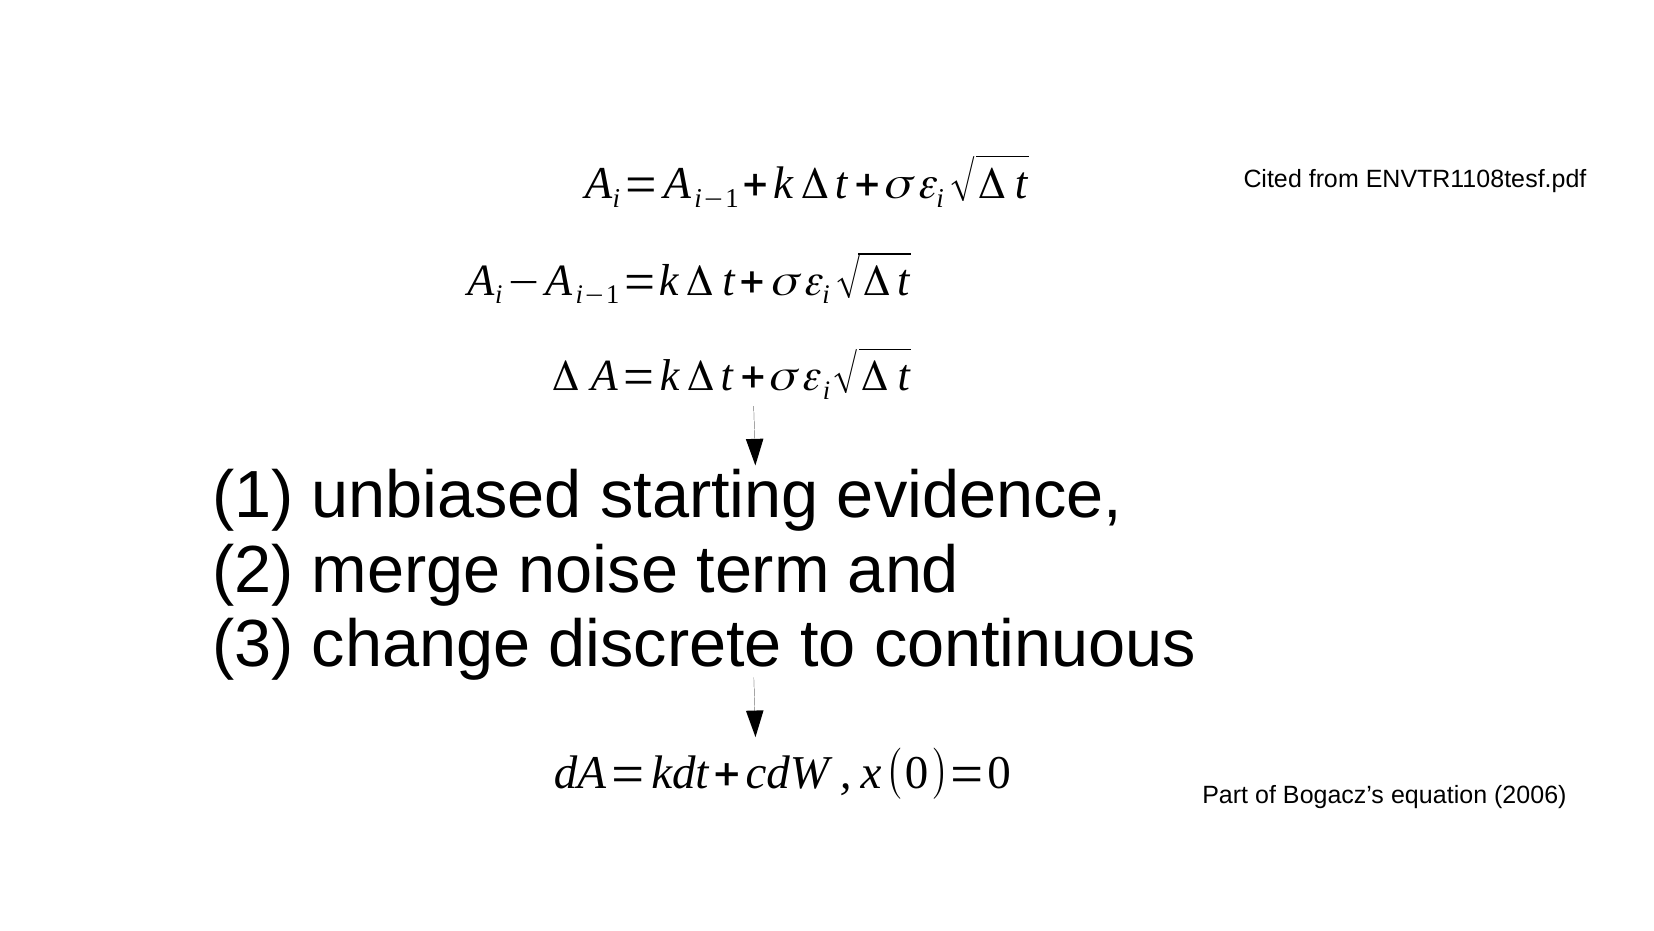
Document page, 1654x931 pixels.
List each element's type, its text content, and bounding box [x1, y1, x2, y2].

text_box Cited from ENVTR1108tesf.pdf [1228, 157, 1604, 208]
chart [450, 250, 924, 311]
chart [542, 743, 1024, 802]
chart [541, 346, 923, 407]
chart [567, 153, 1041, 215]
title (1) unbiased starting evidence, (2) merge noise term and (3) change discrete to continuous [212, 456, 1425, 682]
text_box Part of Bogacz’s equation (2006) [1187, 772, 1589, 820]
